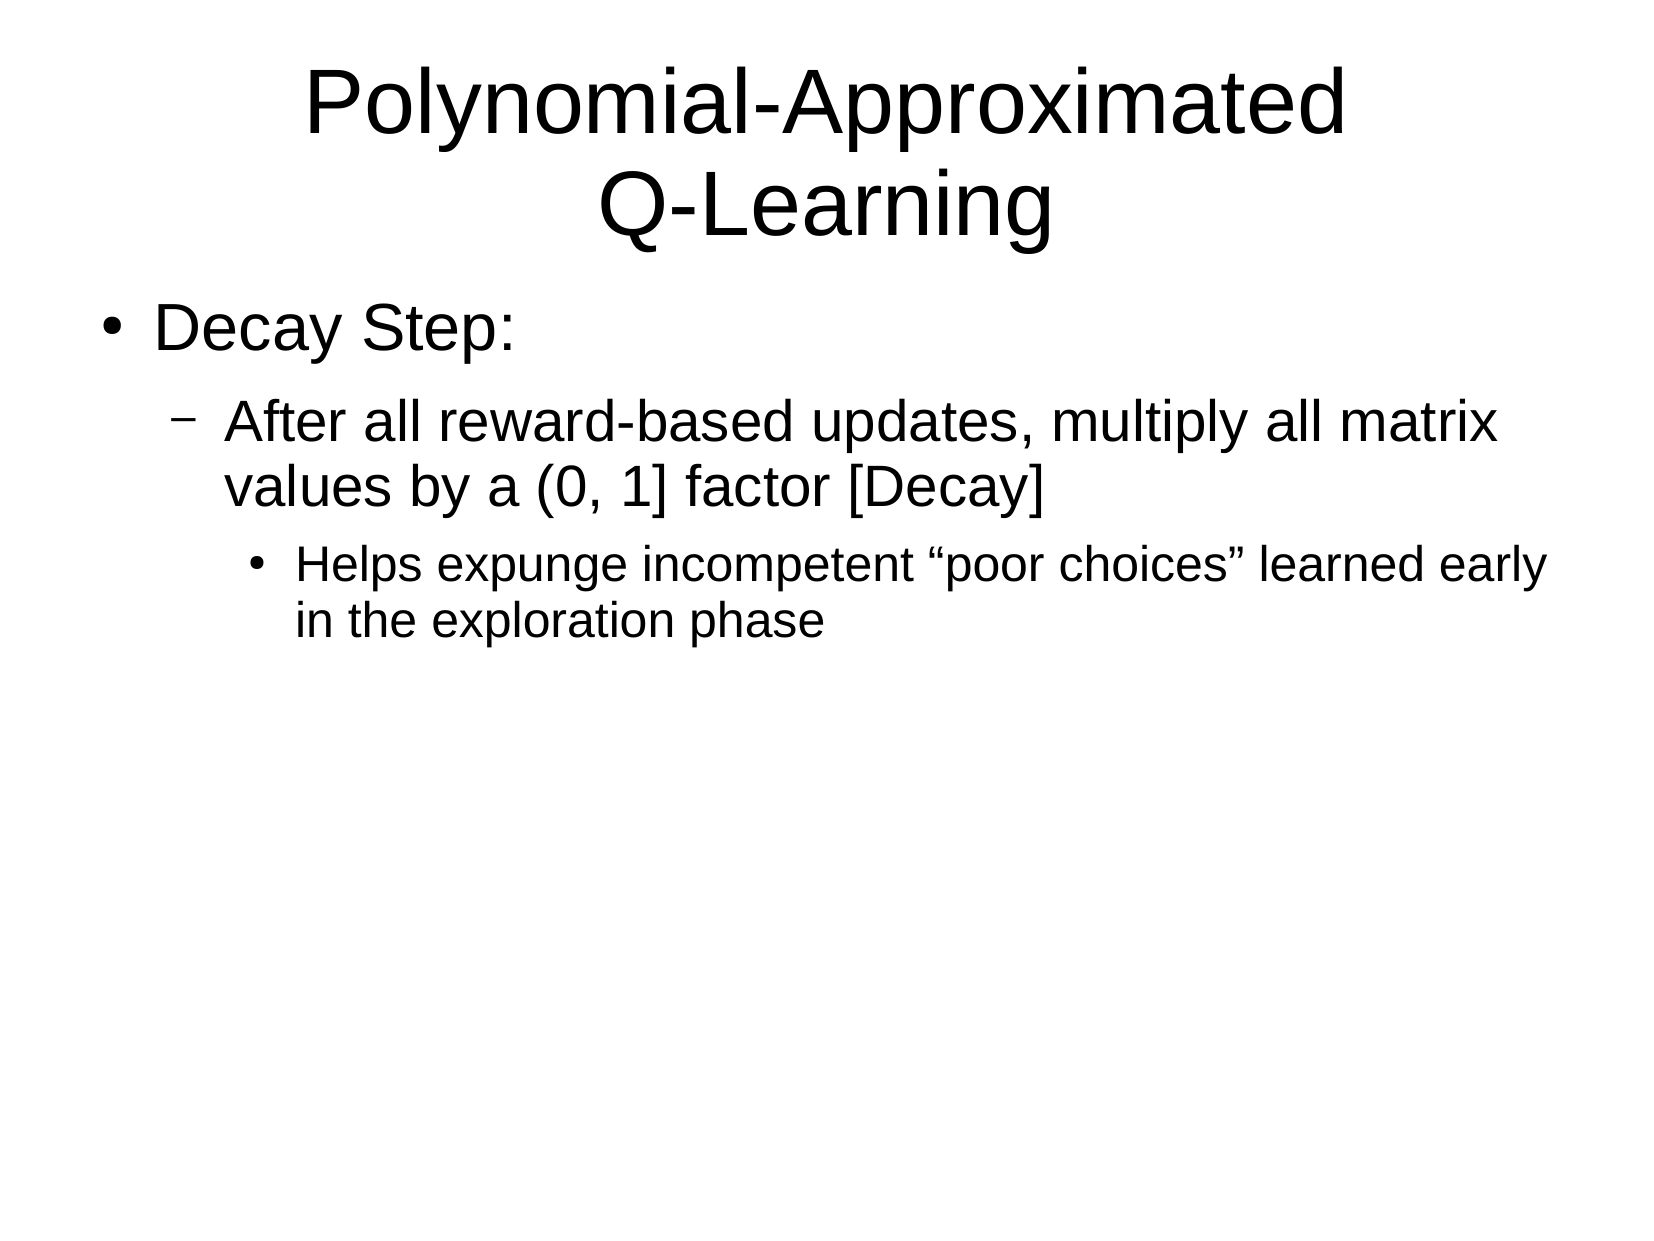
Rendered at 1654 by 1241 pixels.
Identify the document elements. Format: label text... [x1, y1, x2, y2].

title Polynomial-Approximated Q-Learning [82, 49, 1571, 257]
list Decay Step: After all reward-based updates, multiply all matrix values by a (0, 1] factor [Decay] Helps expunge incompetent “poor choices” learned early in the exploration phase [82, 290, 1571, 1010]
